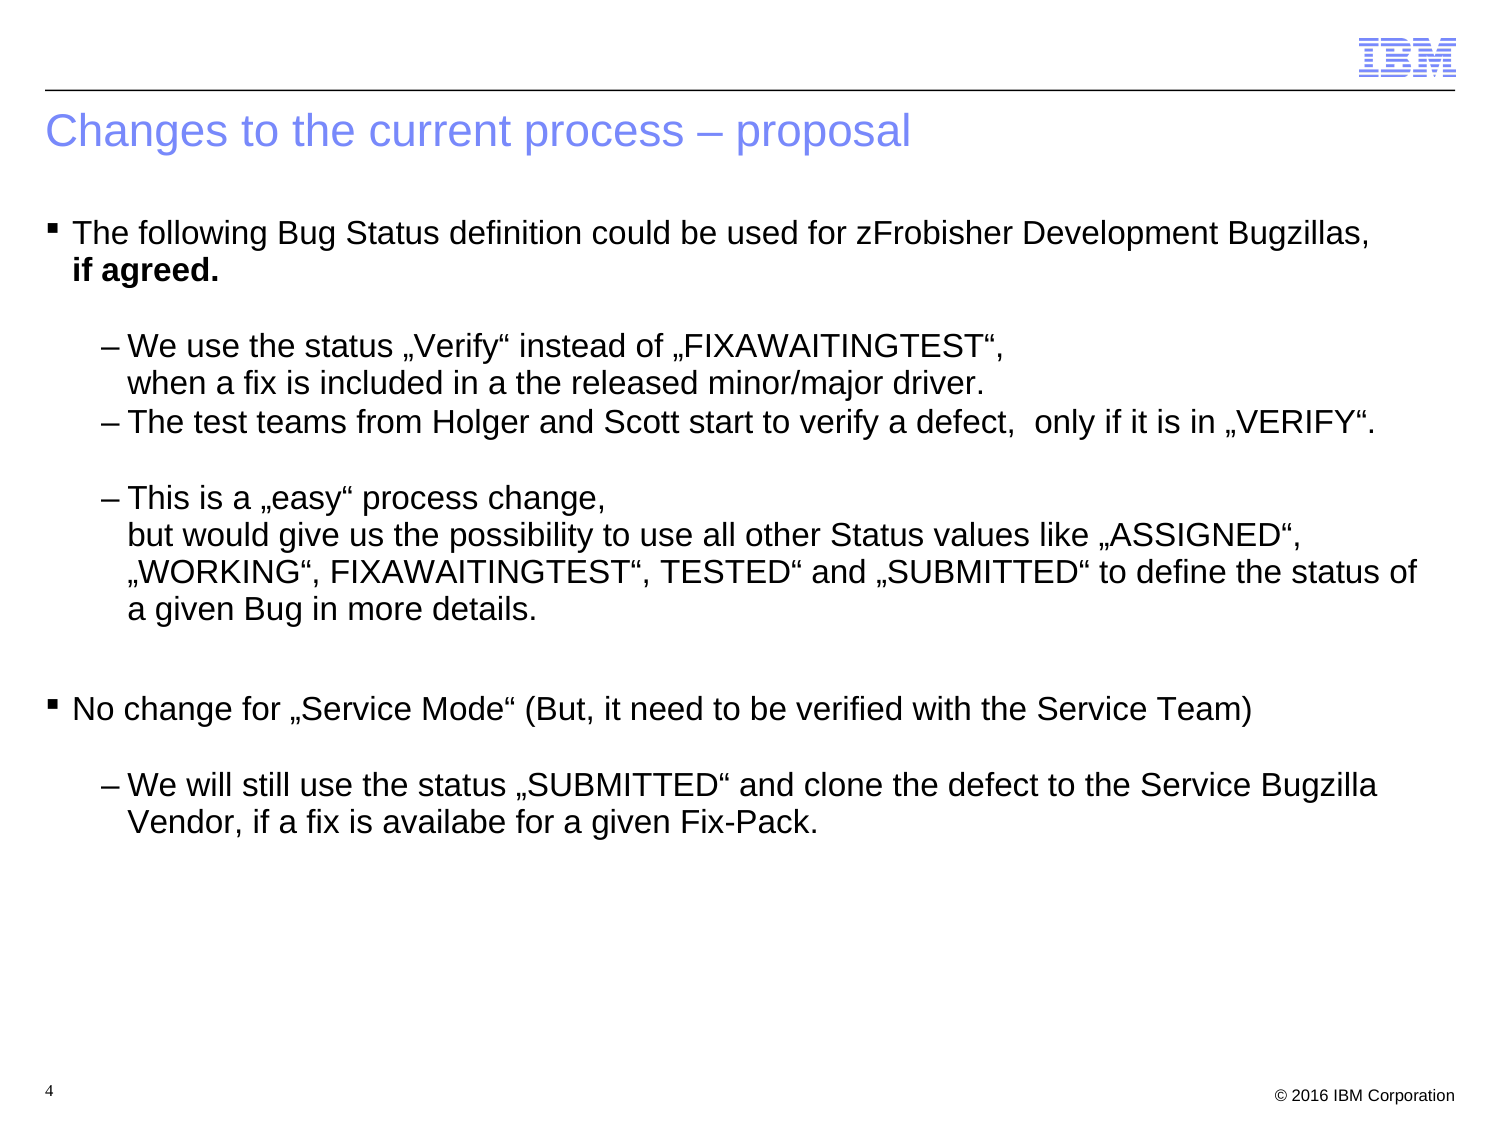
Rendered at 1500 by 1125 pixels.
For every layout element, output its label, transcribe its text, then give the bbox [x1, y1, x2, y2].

picture [1359, 37, 1456, 77]
list The following Bug Status definition could be used for zFrobisher Development Bugzillas, if agreed. We use the status „Verify“ instead of „FIXAWAITINGTEST“, when a fix is included in a the released minor/major driver. The test teams from Holger and Scott start to verify a defect, only if it is in „VERIFY“. This is a „easy“ process change, but would give us the possibility to use all other Status values like „ASSIGNED“, „WORKING“, FIXAWAITINGTEST“, TESTED“ and „SUBMITTED“ to define the status of a given Bug in more details. No change for „Service Mode“ (But, it need to be verified with the Service Team) We will still use the status „SUBMITTED“ and clone the defect to the Service Bugzilla Vendor, if a fix is availabe for a given Fix-Pack. [30, 206, 1456, 948]
title Changes to the current process – proposal [30, 97, 1456, 203]
